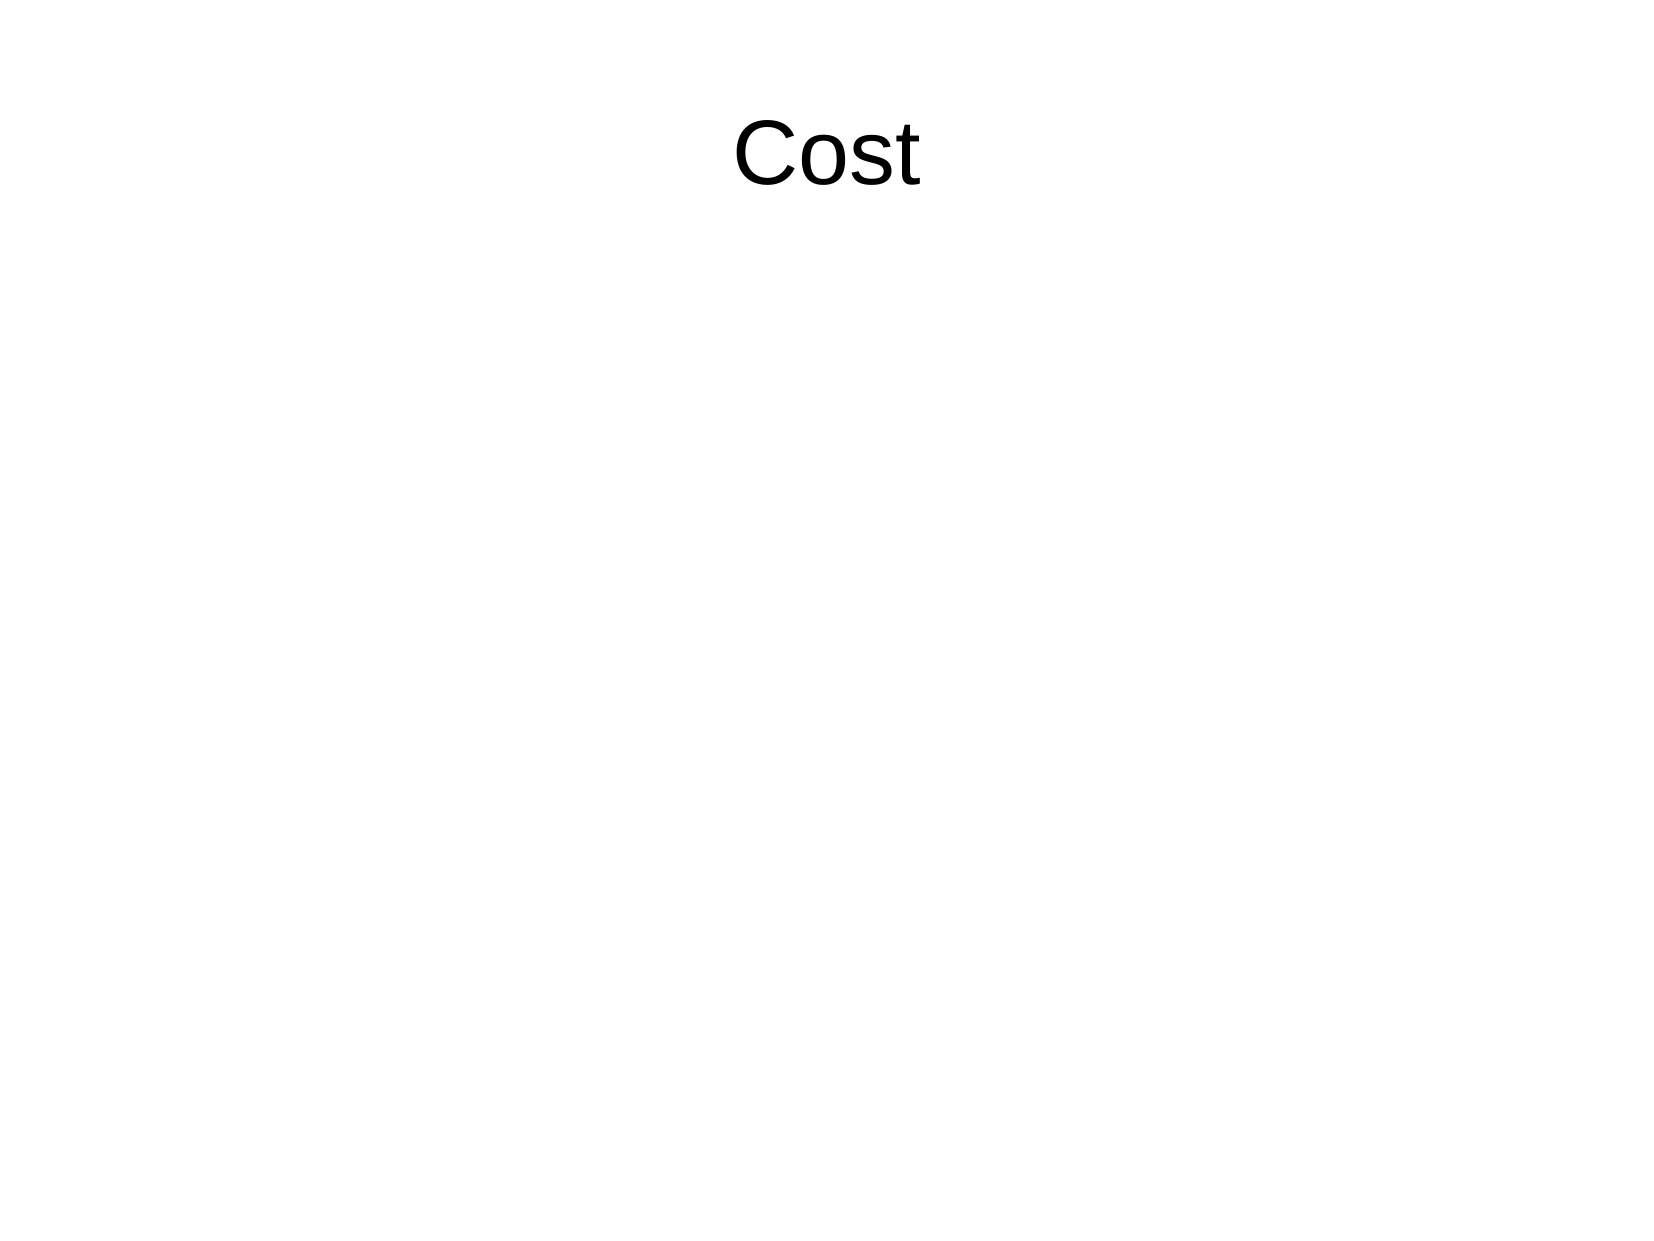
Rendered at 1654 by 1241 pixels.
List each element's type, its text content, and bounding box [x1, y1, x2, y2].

title Cost [82, 49, 1571, 257]
